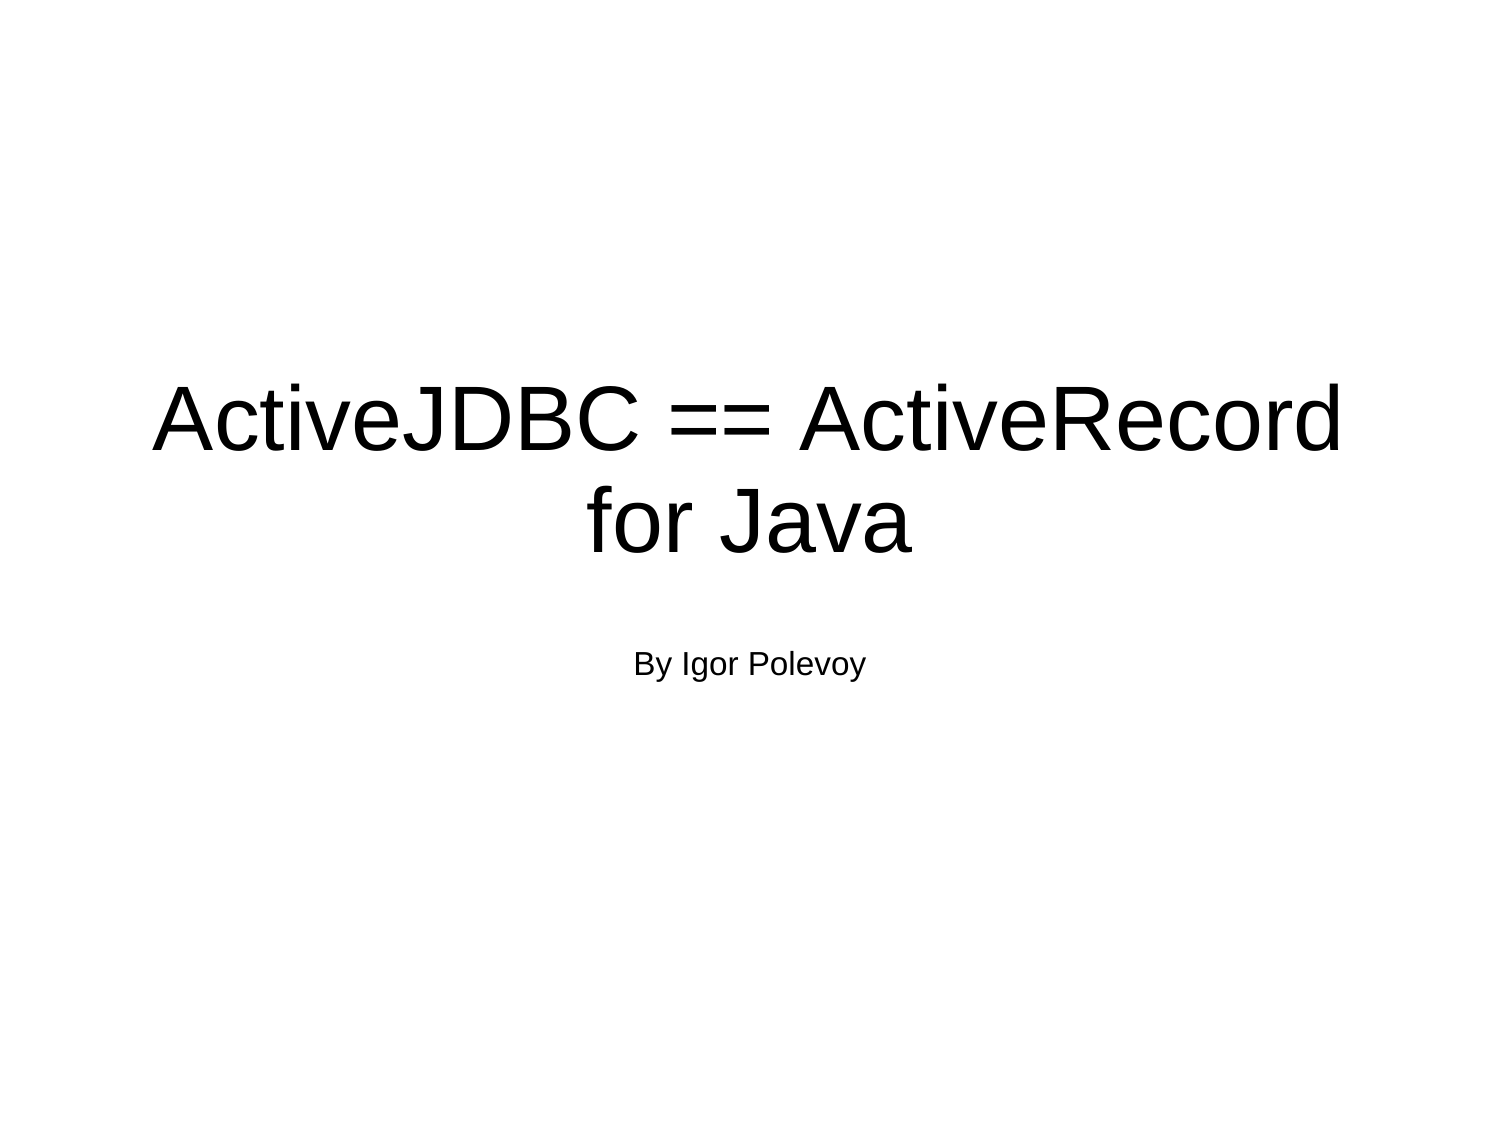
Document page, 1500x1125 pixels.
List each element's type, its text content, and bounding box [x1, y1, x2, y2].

subtitle By Igor Polevoy [225, 637, 1276, 926]
title ActiveJDBC == ActiveRecord for Java [112, 349, 1388, 591]
